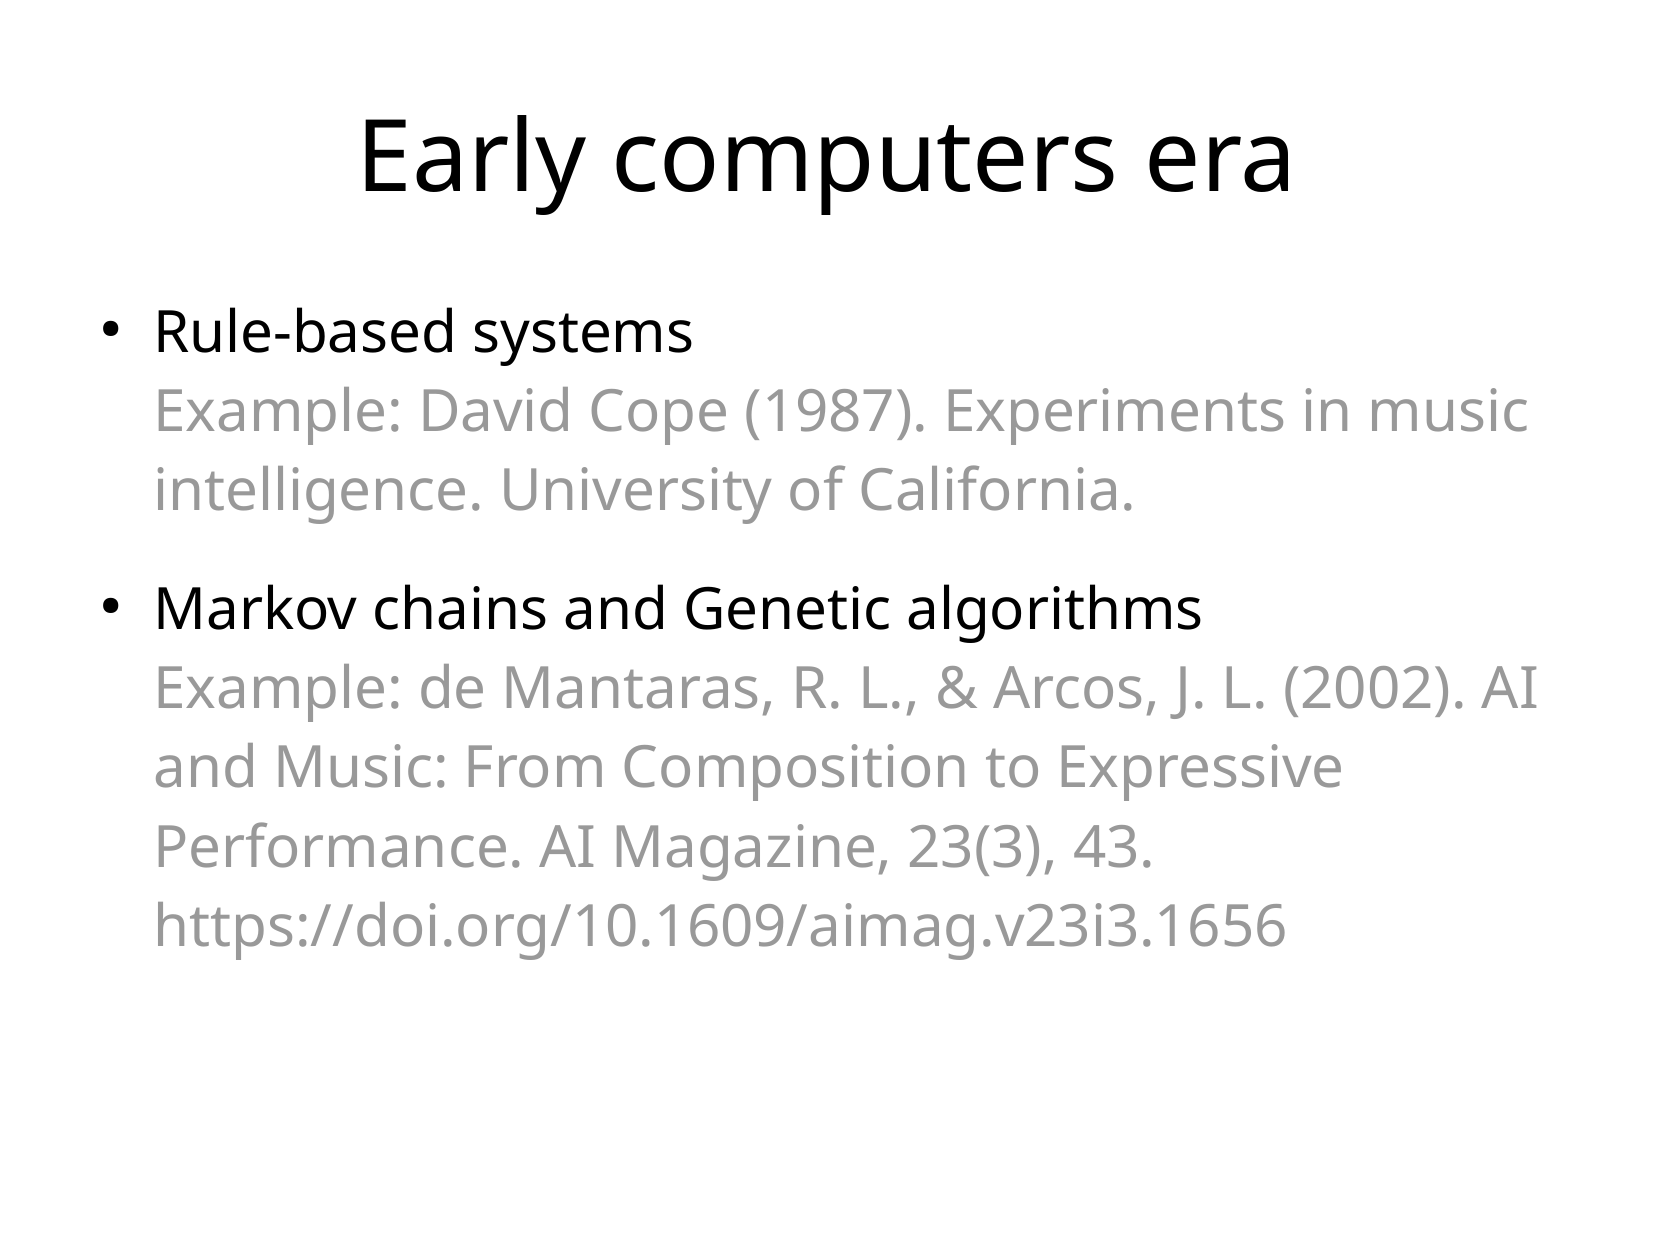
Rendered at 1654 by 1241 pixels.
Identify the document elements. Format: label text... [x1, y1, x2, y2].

title Early computers era [82, 49, 1571, 257]
list Rule-based systems Example: David Cope (1987). Experiments in music intelligence. University of California. Markov chains and Genetic algorithms Example: de Mantaras, R. L., & Arcos, J. L. (2002). AI and Music: From Composition to Expressive Performance. AI Magazine, 23(3), 43. https://doi.org/10.1609/aimag.v23i3.1656 [82, 290, 1571, 1010]
